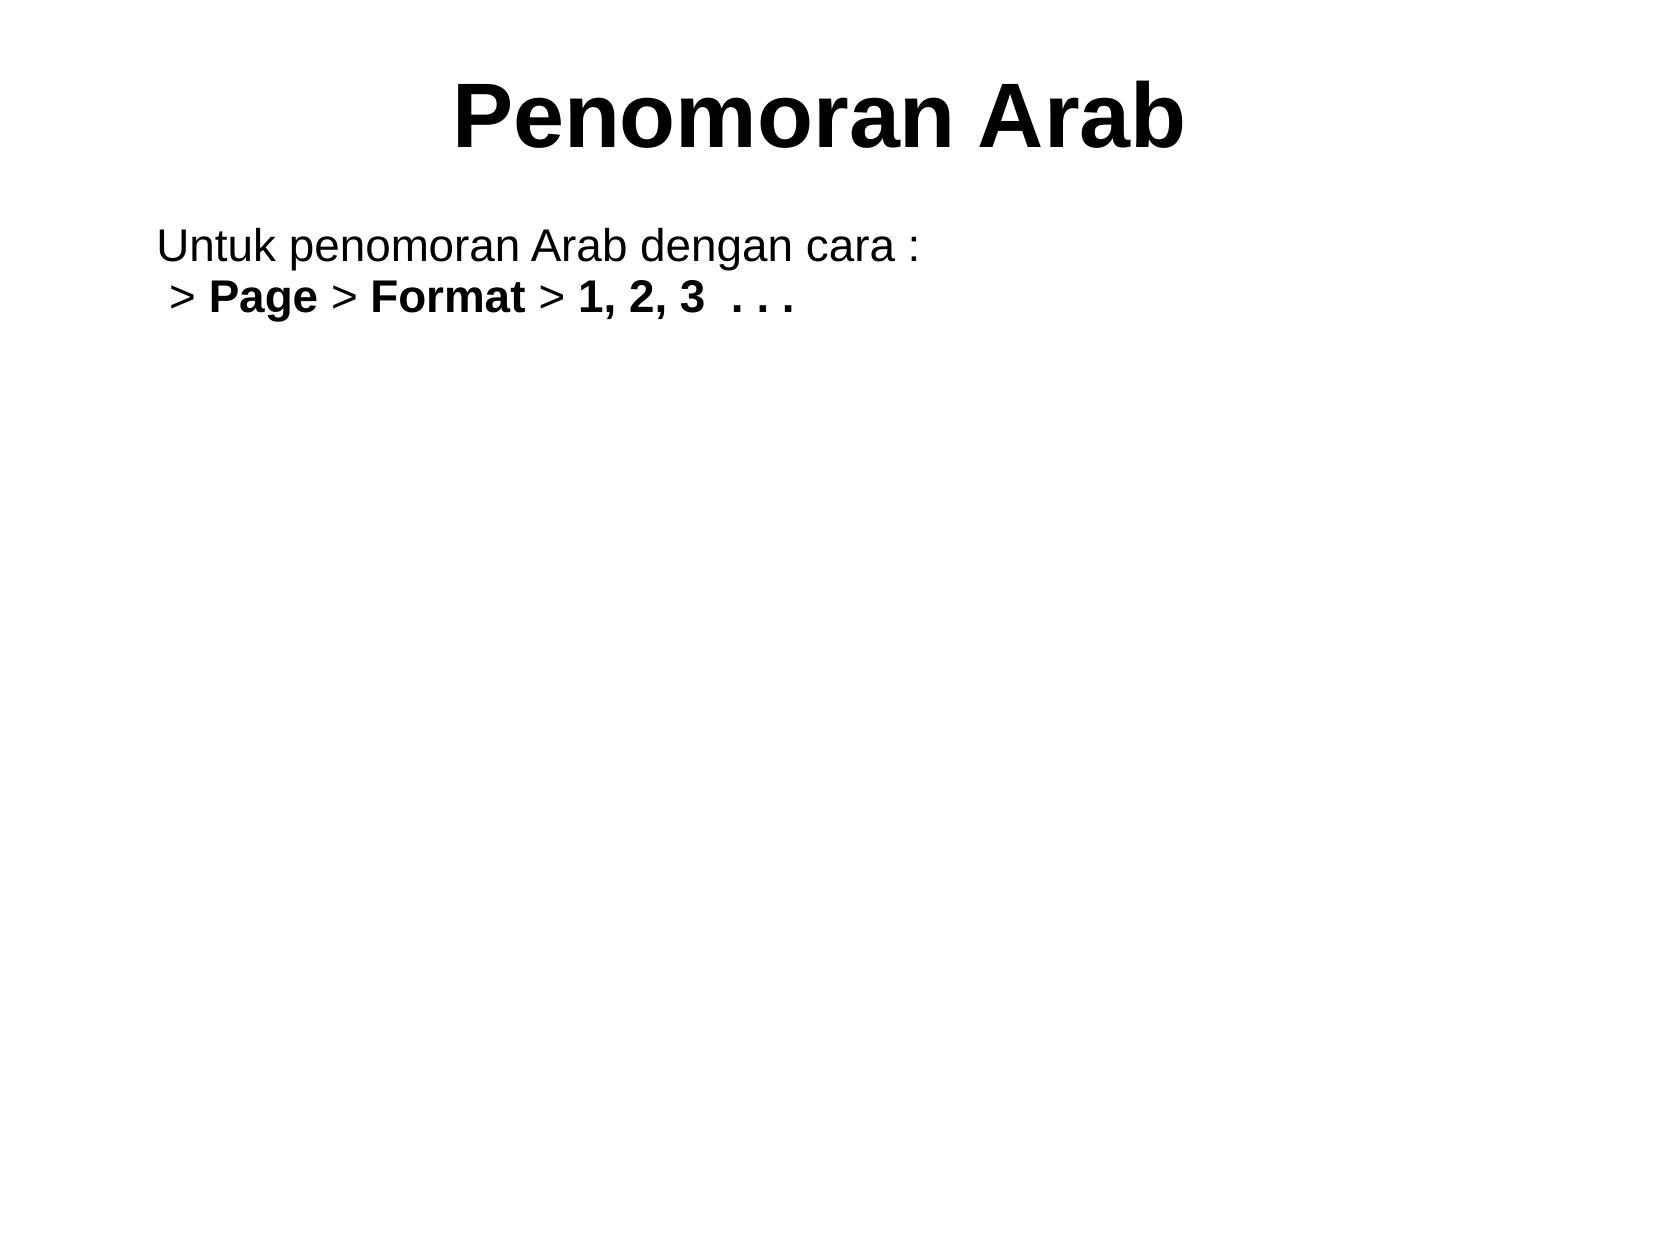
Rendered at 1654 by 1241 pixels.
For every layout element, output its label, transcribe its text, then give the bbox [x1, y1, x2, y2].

text_box Untuk penomoran Arab dengan cara : > Page > Format > 1, 2, 3 . . . [141, 212, 1531, 330]
title Penomoran Arab [124, 35, 1542, 196]
